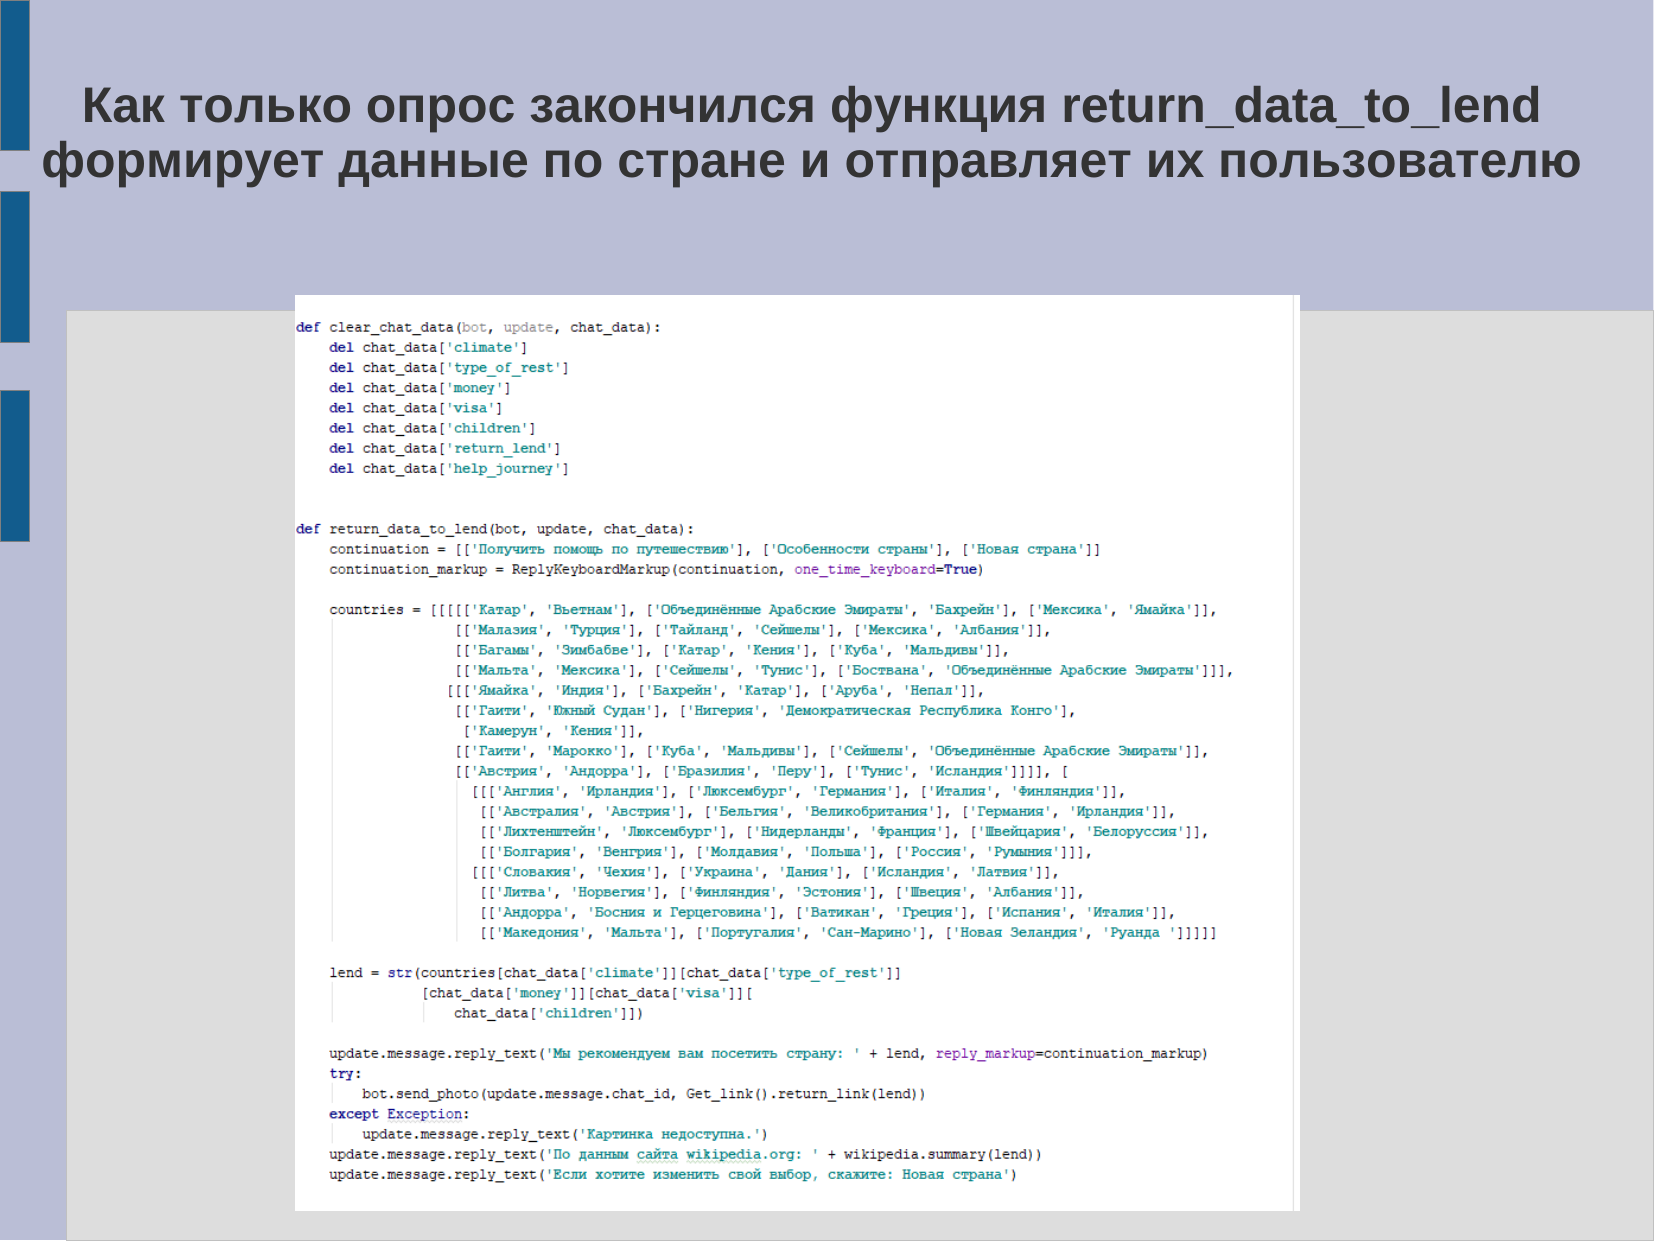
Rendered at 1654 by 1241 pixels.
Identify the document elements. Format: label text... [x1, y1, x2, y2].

title Как только опрос закончился функция return_data_to_lend формирует данные по стране и отправляет их пользователю [0, 29, 1625, 237]
picture [295, 295, 1300, 1211]
